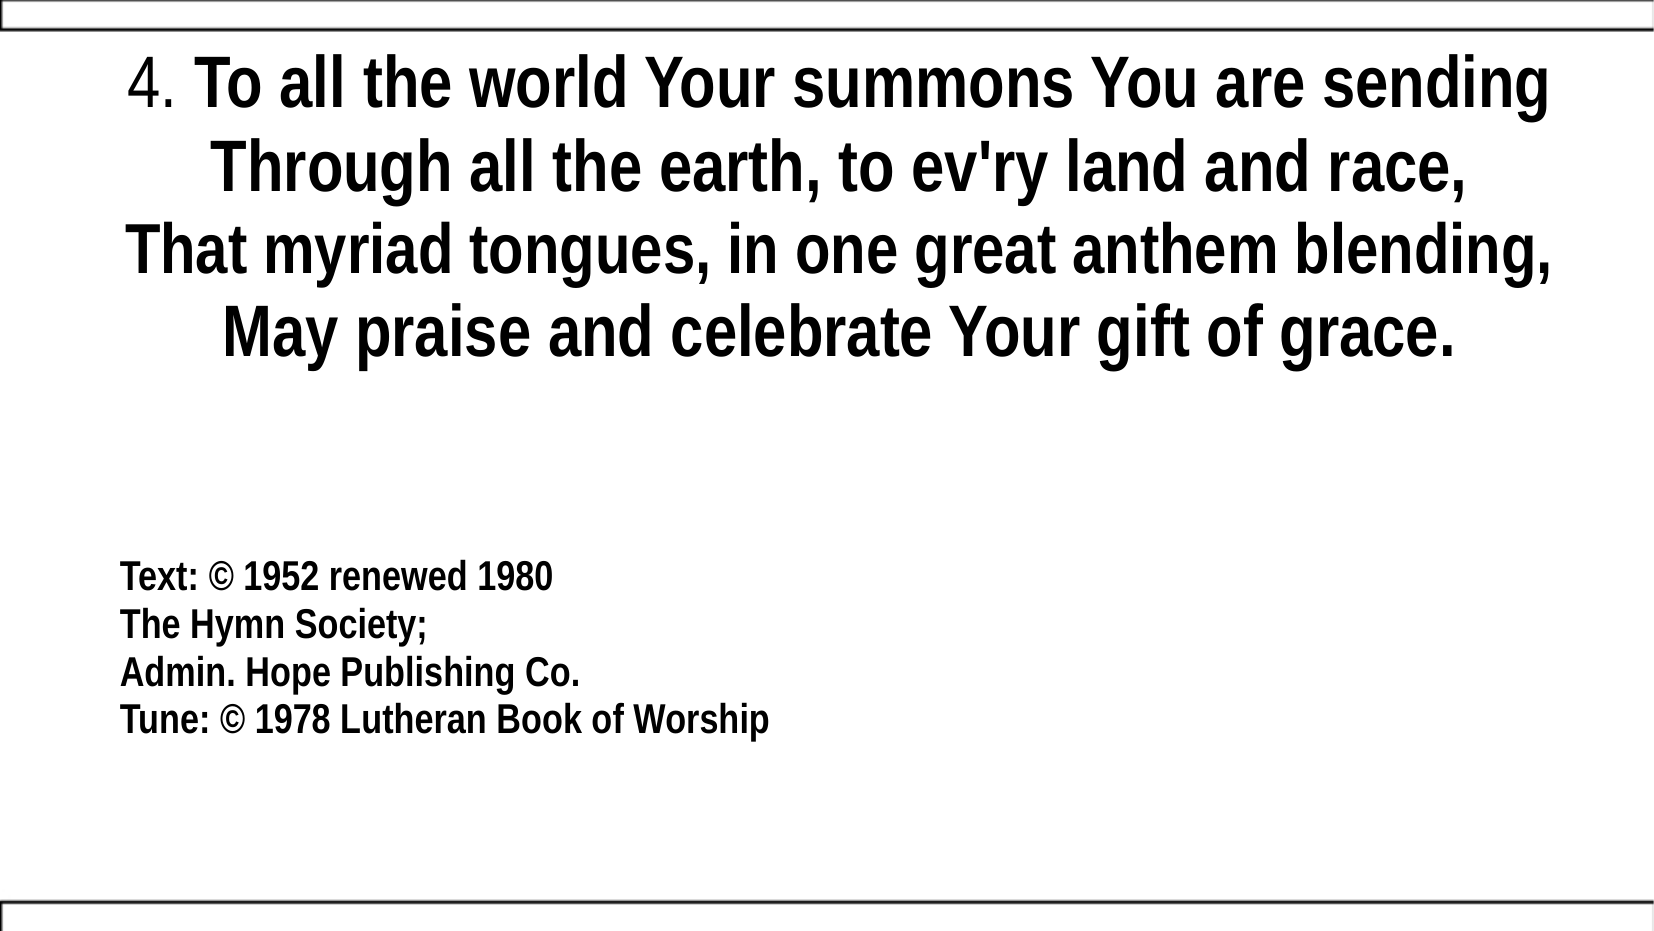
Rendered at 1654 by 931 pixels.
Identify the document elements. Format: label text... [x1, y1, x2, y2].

text_box 4. To all the world Your summons You are sending Through all the earth, to ev'ry land and race, That myriad tongues, in one great anthem blending, May praise and celebrate Your gift of grace. Text: © 1952 renewed 1980 The Hymn Society; Admin. Hope Publishing Co. Tune: © 1978 Lutheran Book of Worship [105, 32, 1576, 751]
picture [0, 0, 1654, 931]
